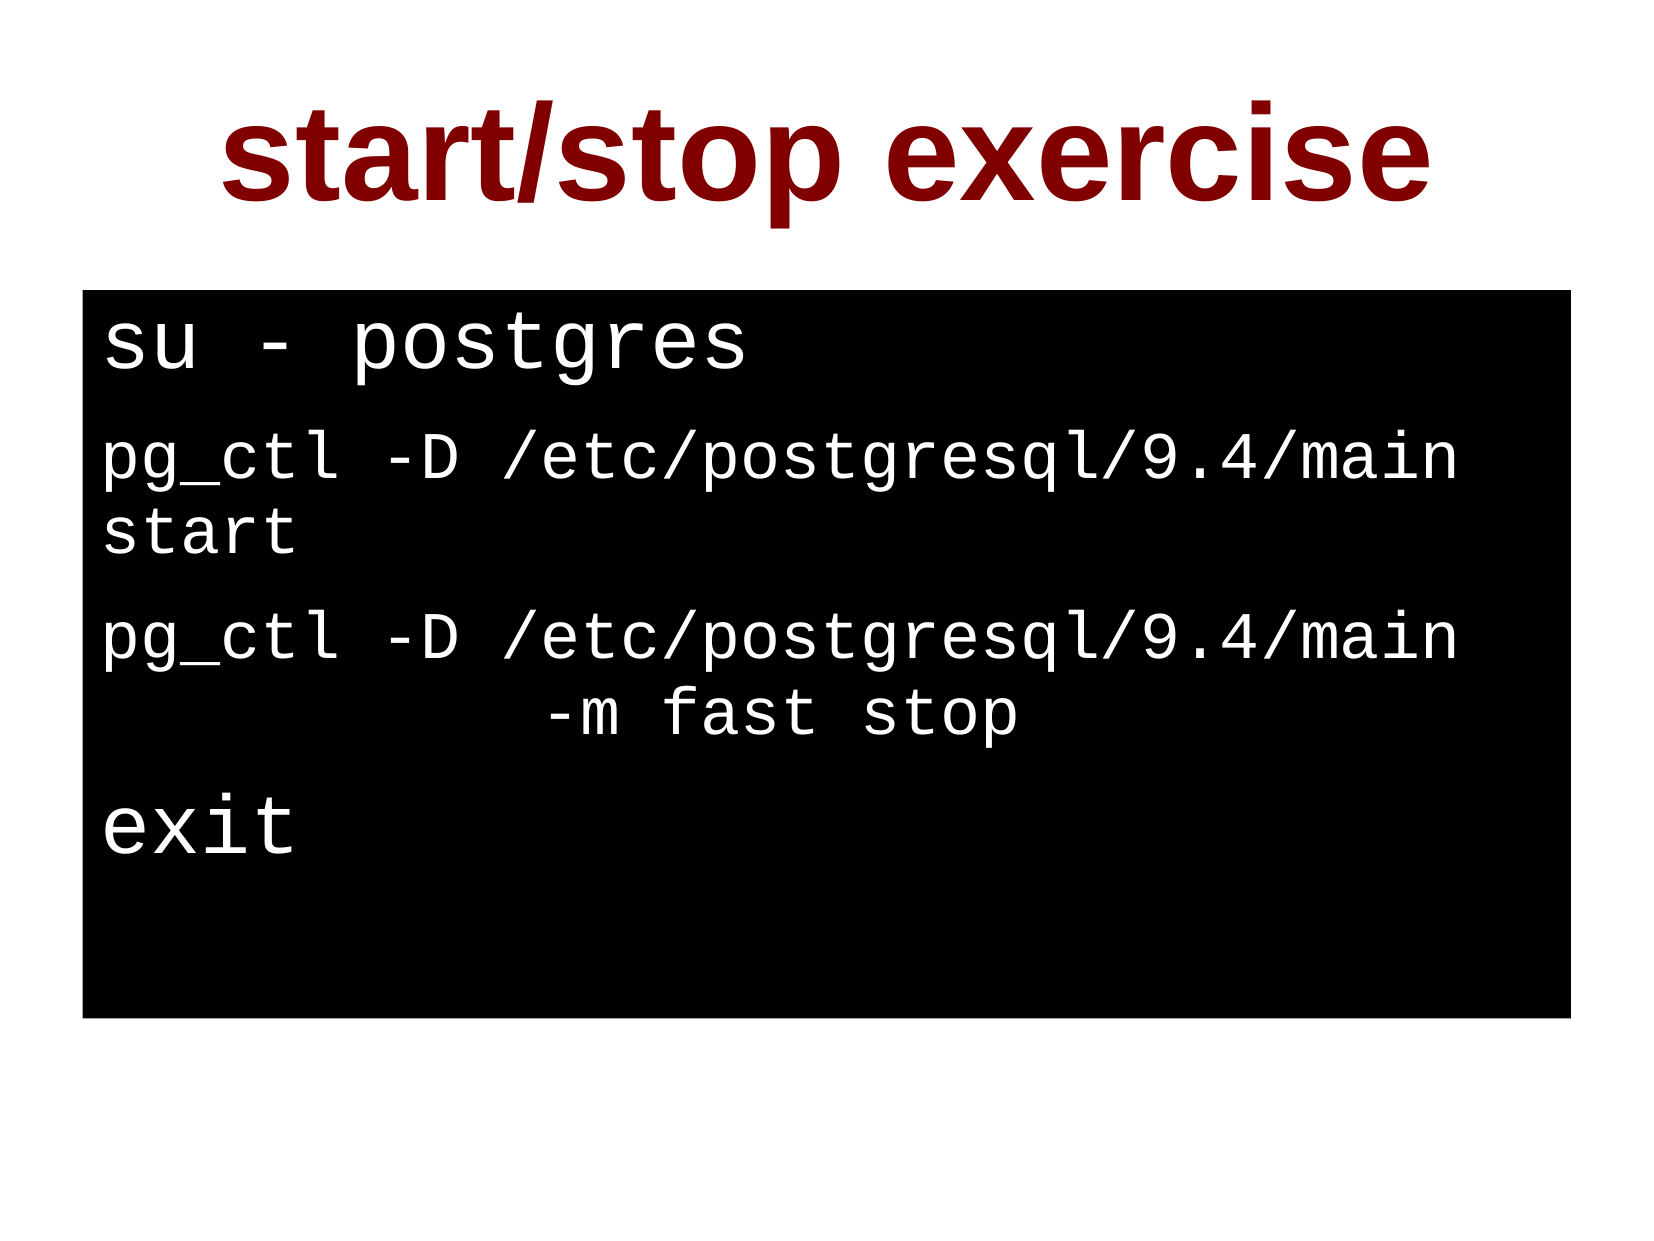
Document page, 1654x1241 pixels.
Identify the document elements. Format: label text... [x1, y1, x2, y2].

title start/stop exercise [82, 49, 1571, 257]
list su - postgres pg_ctl -D /etc/postgresql/9.4/main start pg_ctl -D /etc/postgresql/9.4/main -m fast stop exit [82, 290, 1571, 1019]
